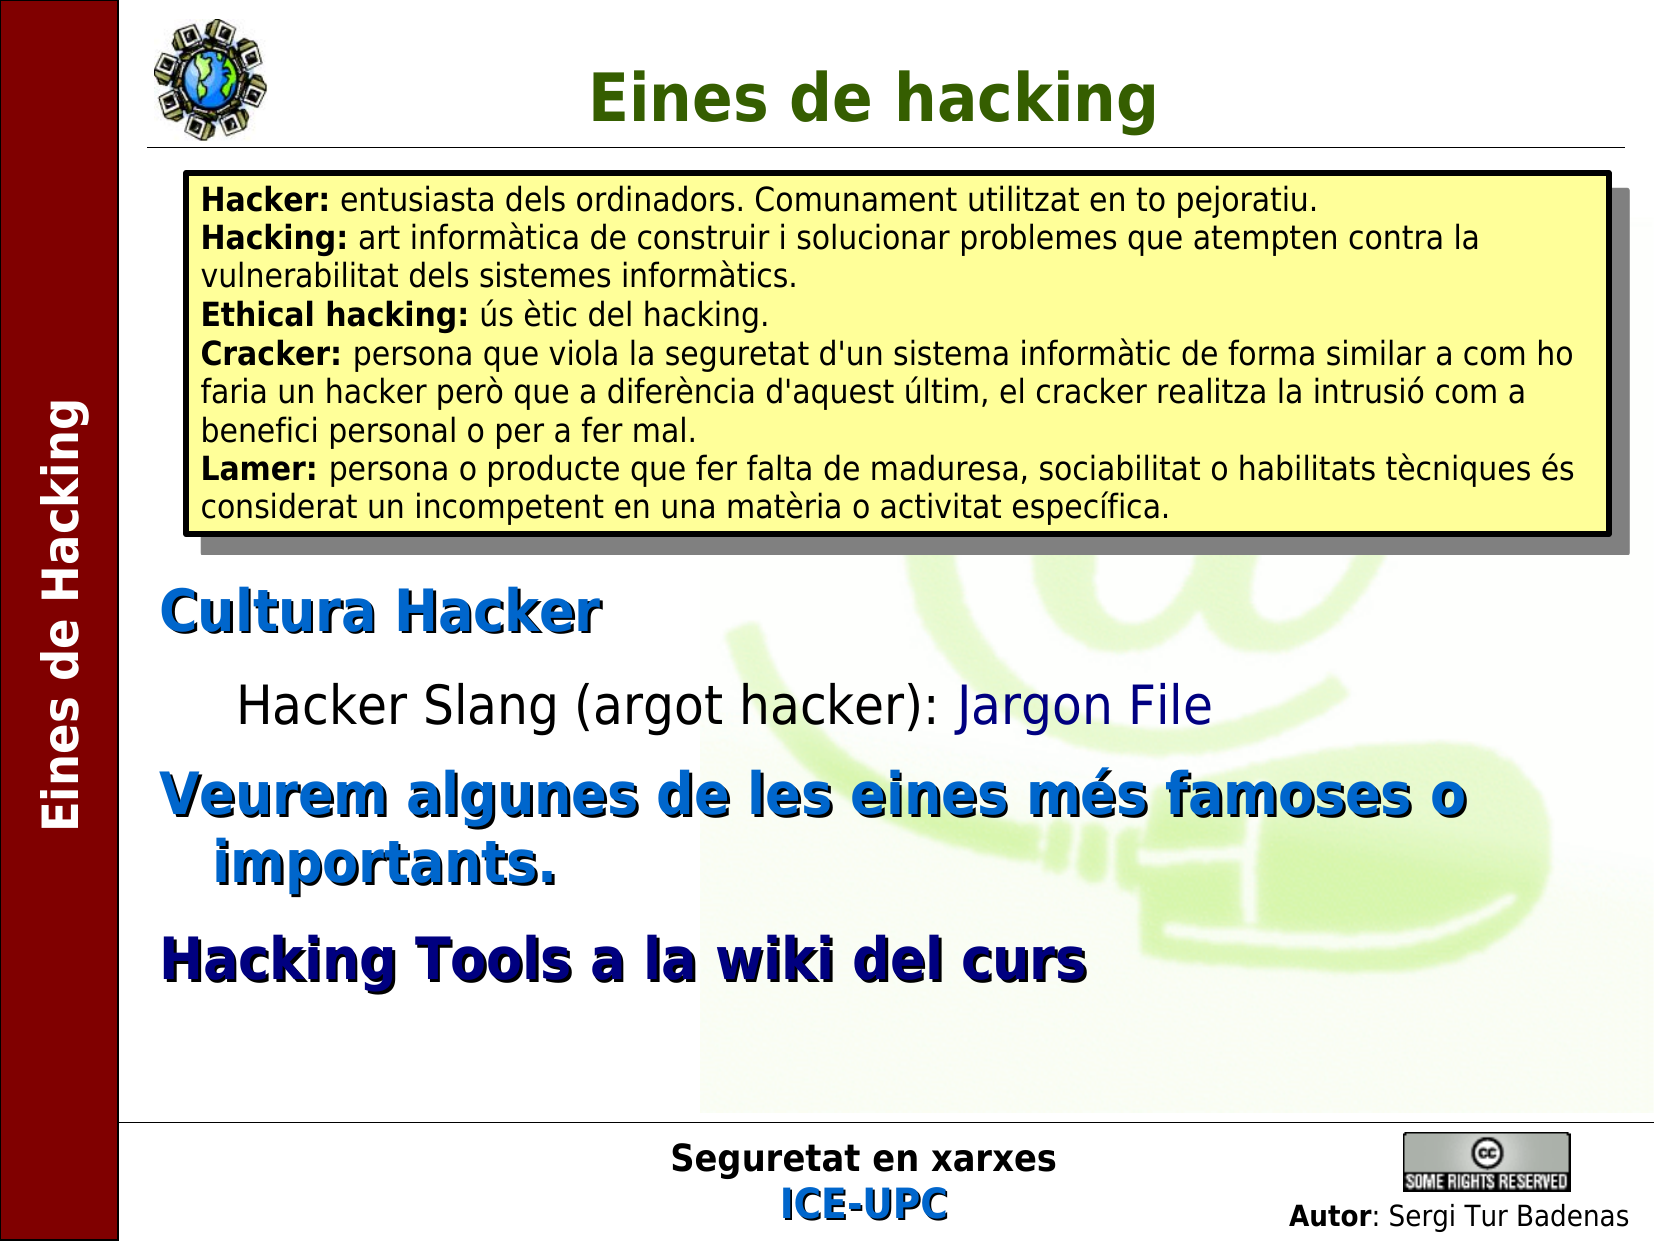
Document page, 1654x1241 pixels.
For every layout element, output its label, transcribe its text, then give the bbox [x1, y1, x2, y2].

title Eines de hacking [129, 49, 1619, 148]
list Cultura Hacker Hacker Slang (argot hacker): Jargon File Veurem algunes de les eines més famoses o importants. Hacking Tools a la wiki del curs [141, 576, 1630, 1078]
text_box Hacker: entusiasta dels ordinadors. Comunament utilitzat en to pejoratiu. Hacking: art informàtica de construir i solucionar problemes que atempten contra la vulnerabilitat dels sistemes informàtics. Ethical hacking: ús ètic del hacking. Cracker: persona que viola la seguretat d'un sistema informàtic de forma similar a com ho faria un hacker però que a diferència d'aquest últim, el cracker realitza la intrusió com a benefici personal o per a fer mal. Lamer: persona o producte que fer falta de maduresa, sociabilitat o habilitats tècniques és considerat un incompetent en una matèria o activitat específica. [185, 172, 1609, 535]
picture [1403, 1132, 1571, 1192]
picture [700, 217, 1654, 1113]
picture [154, 19, 268, 49]
